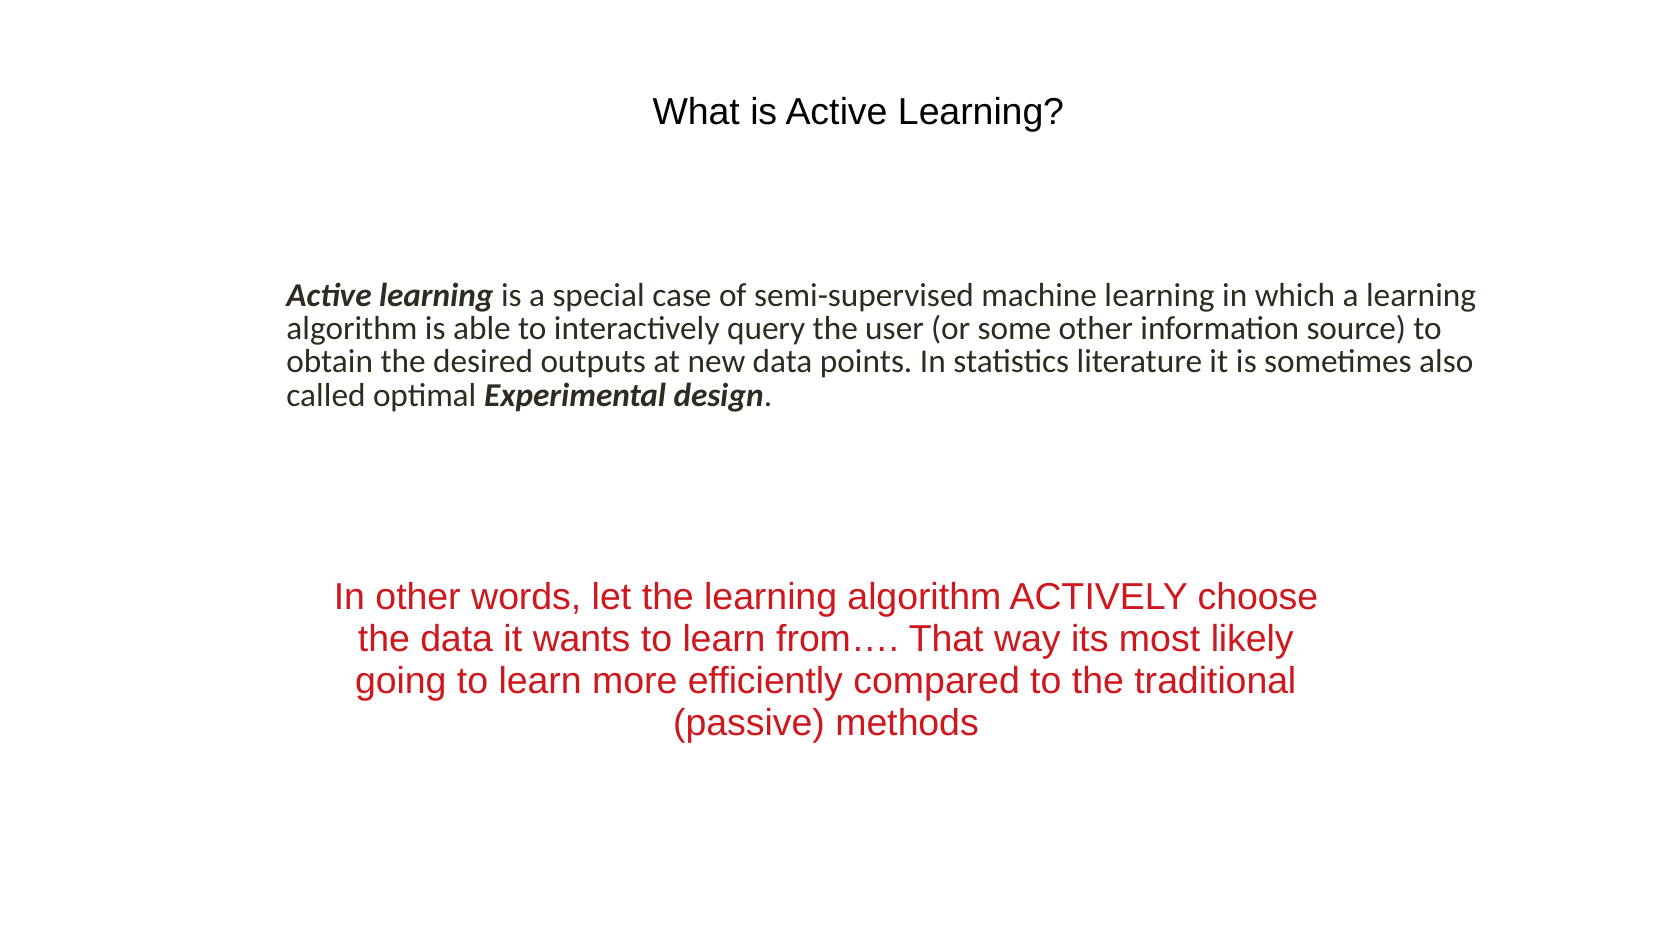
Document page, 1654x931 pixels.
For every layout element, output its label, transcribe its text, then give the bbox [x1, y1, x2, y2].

text_box Active learning is a special case of semi-supervised machine learning in which a learning algorithm is able to interactively query the user (or some other information source) to obtain the desired outputs at new data points. In statistics literature it is sometimes also called optimal Experimental design. [271, 273, 1518, 603]
text_box What is Active Learning? [637, 82, 1080, 140]
text_box In other words, let the learning algorithm ACTIVELY choose the data it wants to learn from…. That way its most likely going to learn more efficiently compared to the traditional (passive) methods [318, 567, 1382, 751]
